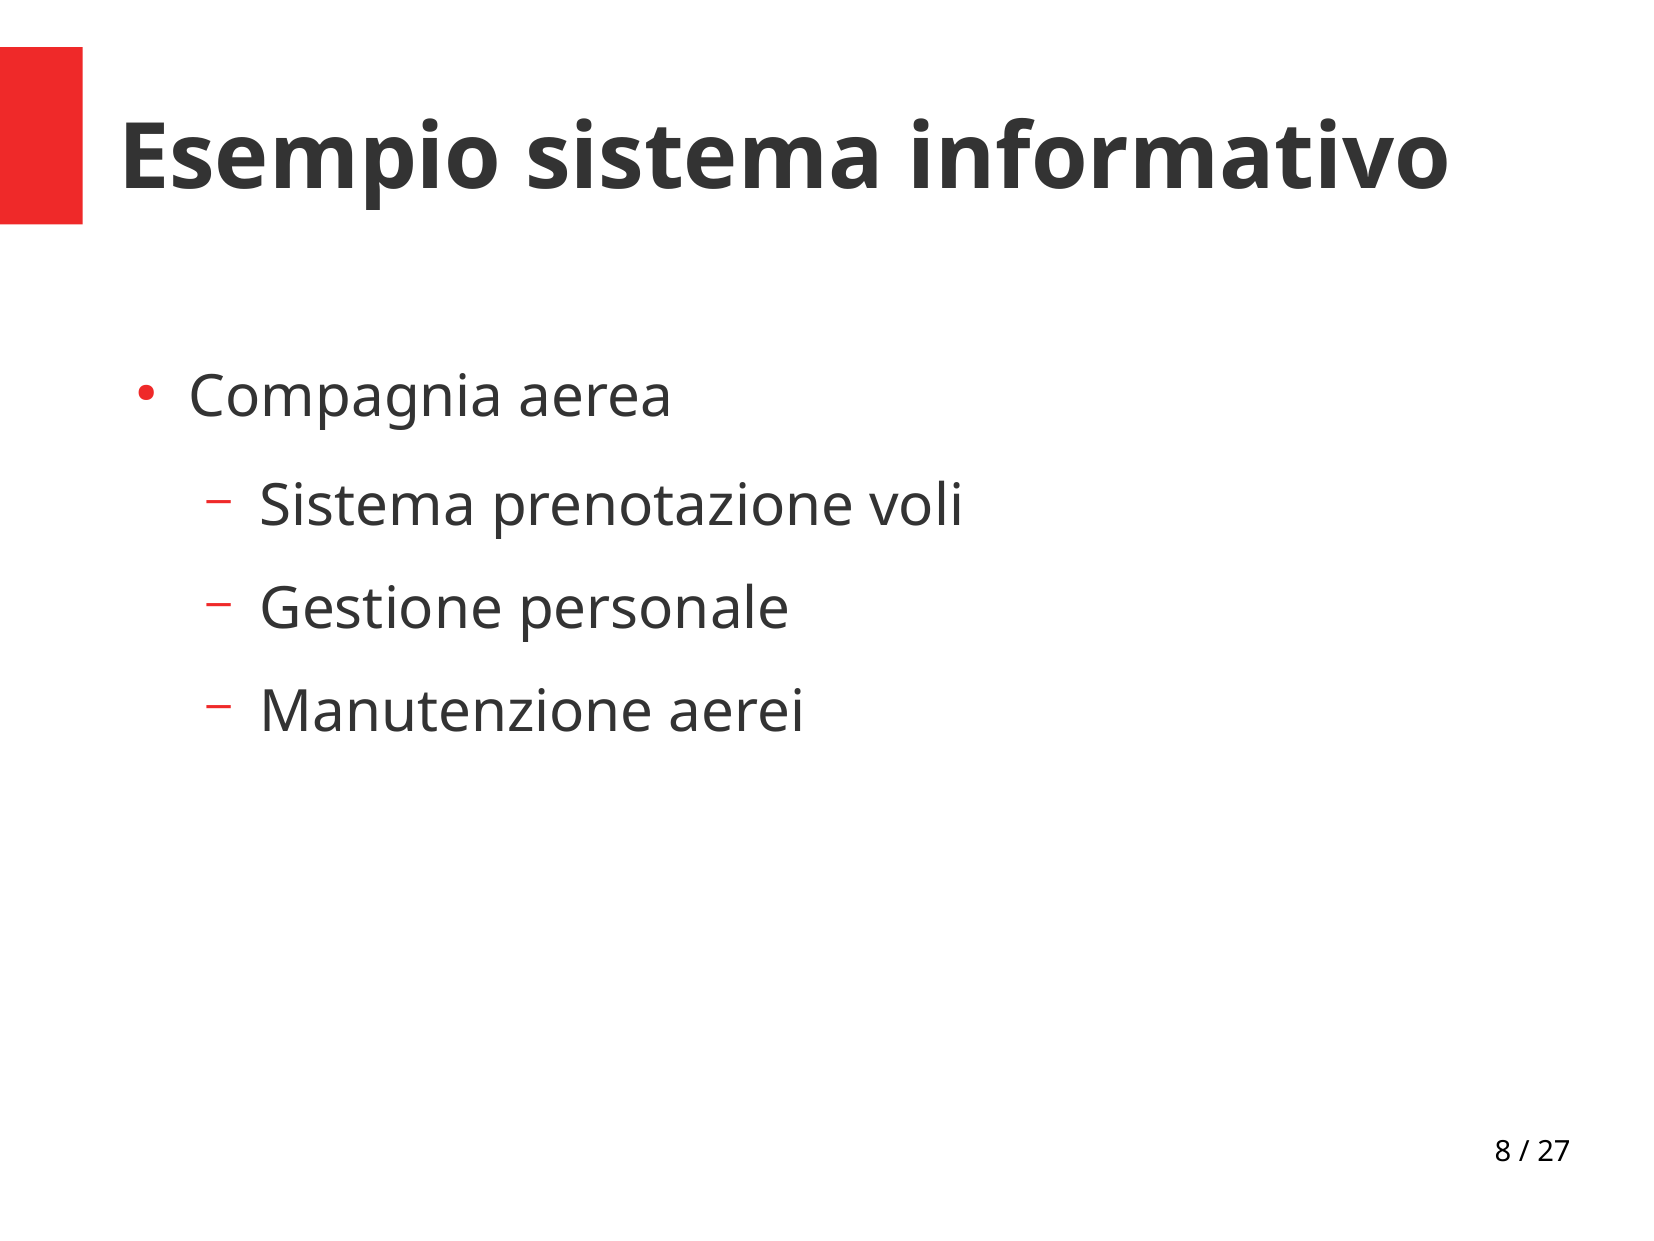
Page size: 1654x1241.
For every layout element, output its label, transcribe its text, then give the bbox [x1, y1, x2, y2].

list Compagnia aerea Sistema prenotazione voli Gestione personale Manutenzione aerei [118, 354, 1536, 1074]
title Esempio sistema informativo [118, 45, 1571, 260]
